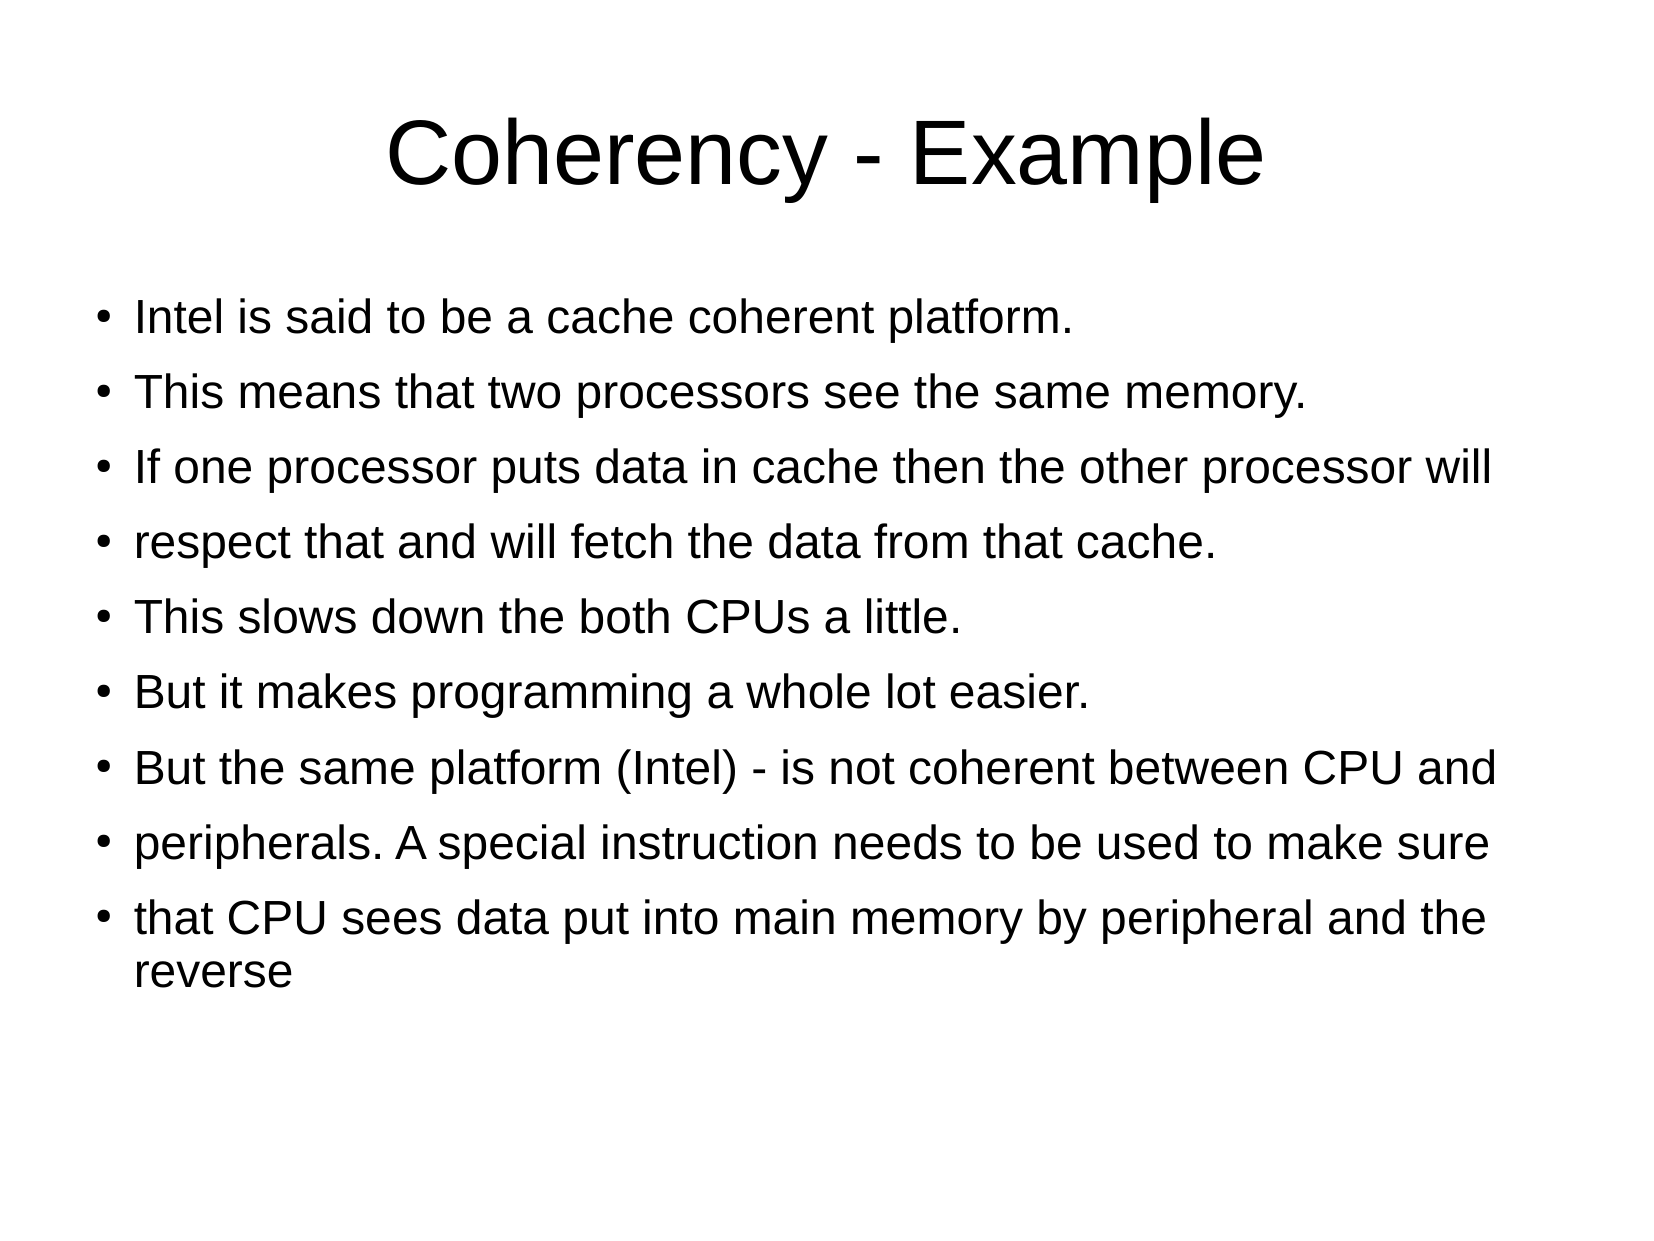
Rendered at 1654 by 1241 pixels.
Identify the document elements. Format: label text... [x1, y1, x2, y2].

list Intel is said to be a cache coherent platform. This means that two processors see the same memory. If one processor puts data in cache then the other processor will respect that and will fetch the data from that cache. This slows down the both CPUs a little. But it makes programming a whole lot easier. But the same platform (Intel) - is not coherent between CPU and peripherals. A special instruction needs to be used to make sure that CPU sees data put into main memory by peripheral and the reverse [82, 290, 1571, 1109]
title Coherency - Example [82, 49, 1571, 257]
